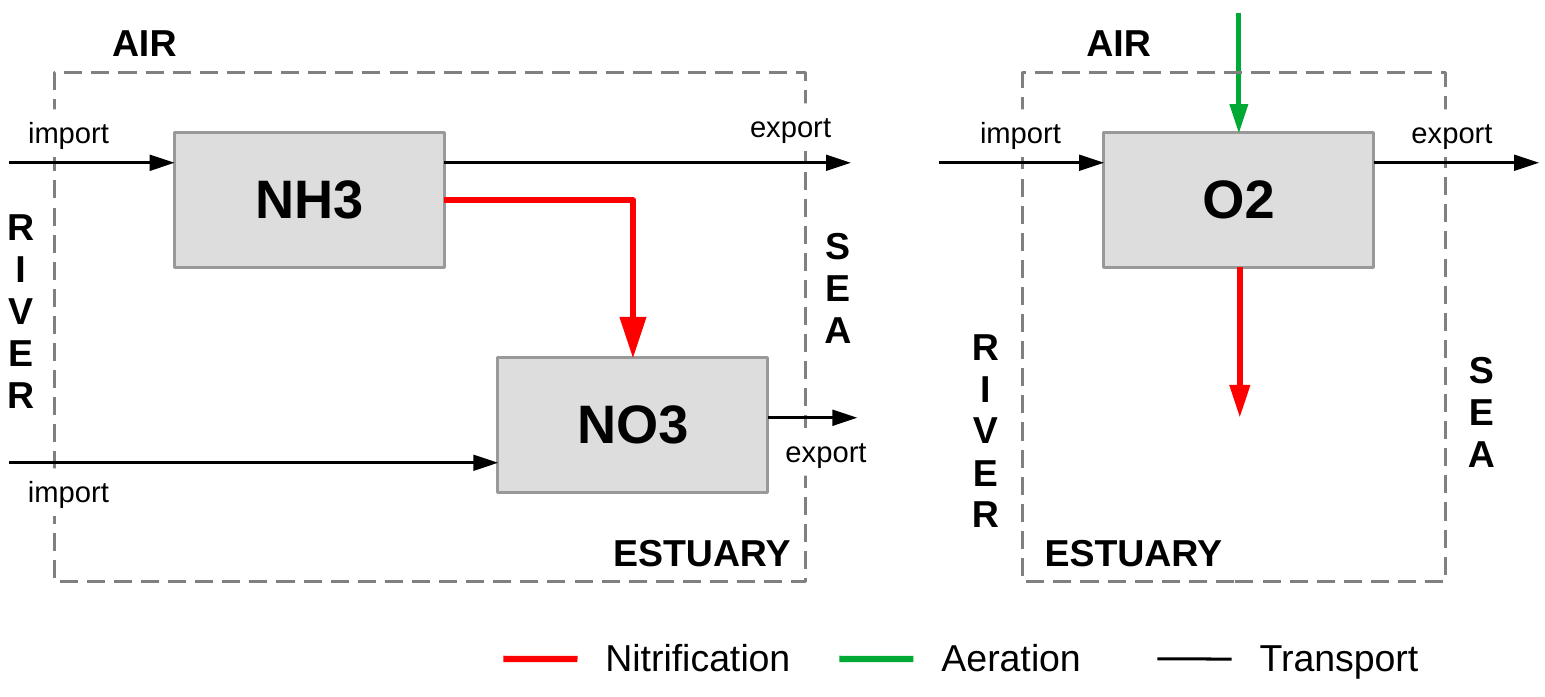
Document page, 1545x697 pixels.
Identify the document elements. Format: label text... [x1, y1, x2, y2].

text_box O2 [1103, 132, 1374, 268]
text_box ESTUARY [1029, 525, 1238, 582]
text_box NH3 [174, 132, 445, 268]
text_box S E A [809, 218, 872, 381]
text_box export [735, 103, 847, 151]
text_box export [770, 428, 882, 476]
text_box Aeration [926, 630, 1116, 687]
text_box R I V E R [0, 199, 55, 424]
text_box import [13, 109, 125, 157]
text_box Nitrification [590, 630, 806, 687]
text_box AIR [97, 15, 192, 73]
text_box ESTUARY [598, 525, 806, 583]
text_box NO3 [497, 357, 768, 493]
text_box S E A [1453, 342, 1516, 505]
text_box R I V E R [957, 318, 1020, 544]
text_box import [965, 109, 1077, 157]
text_box import [13, 468, 125, 516]
text_box Transport [1244, 630, 1434, 687]
text_box AIR [1071, 15, 1166, 73]
text_box export [1396, 109, 1508, 157]
